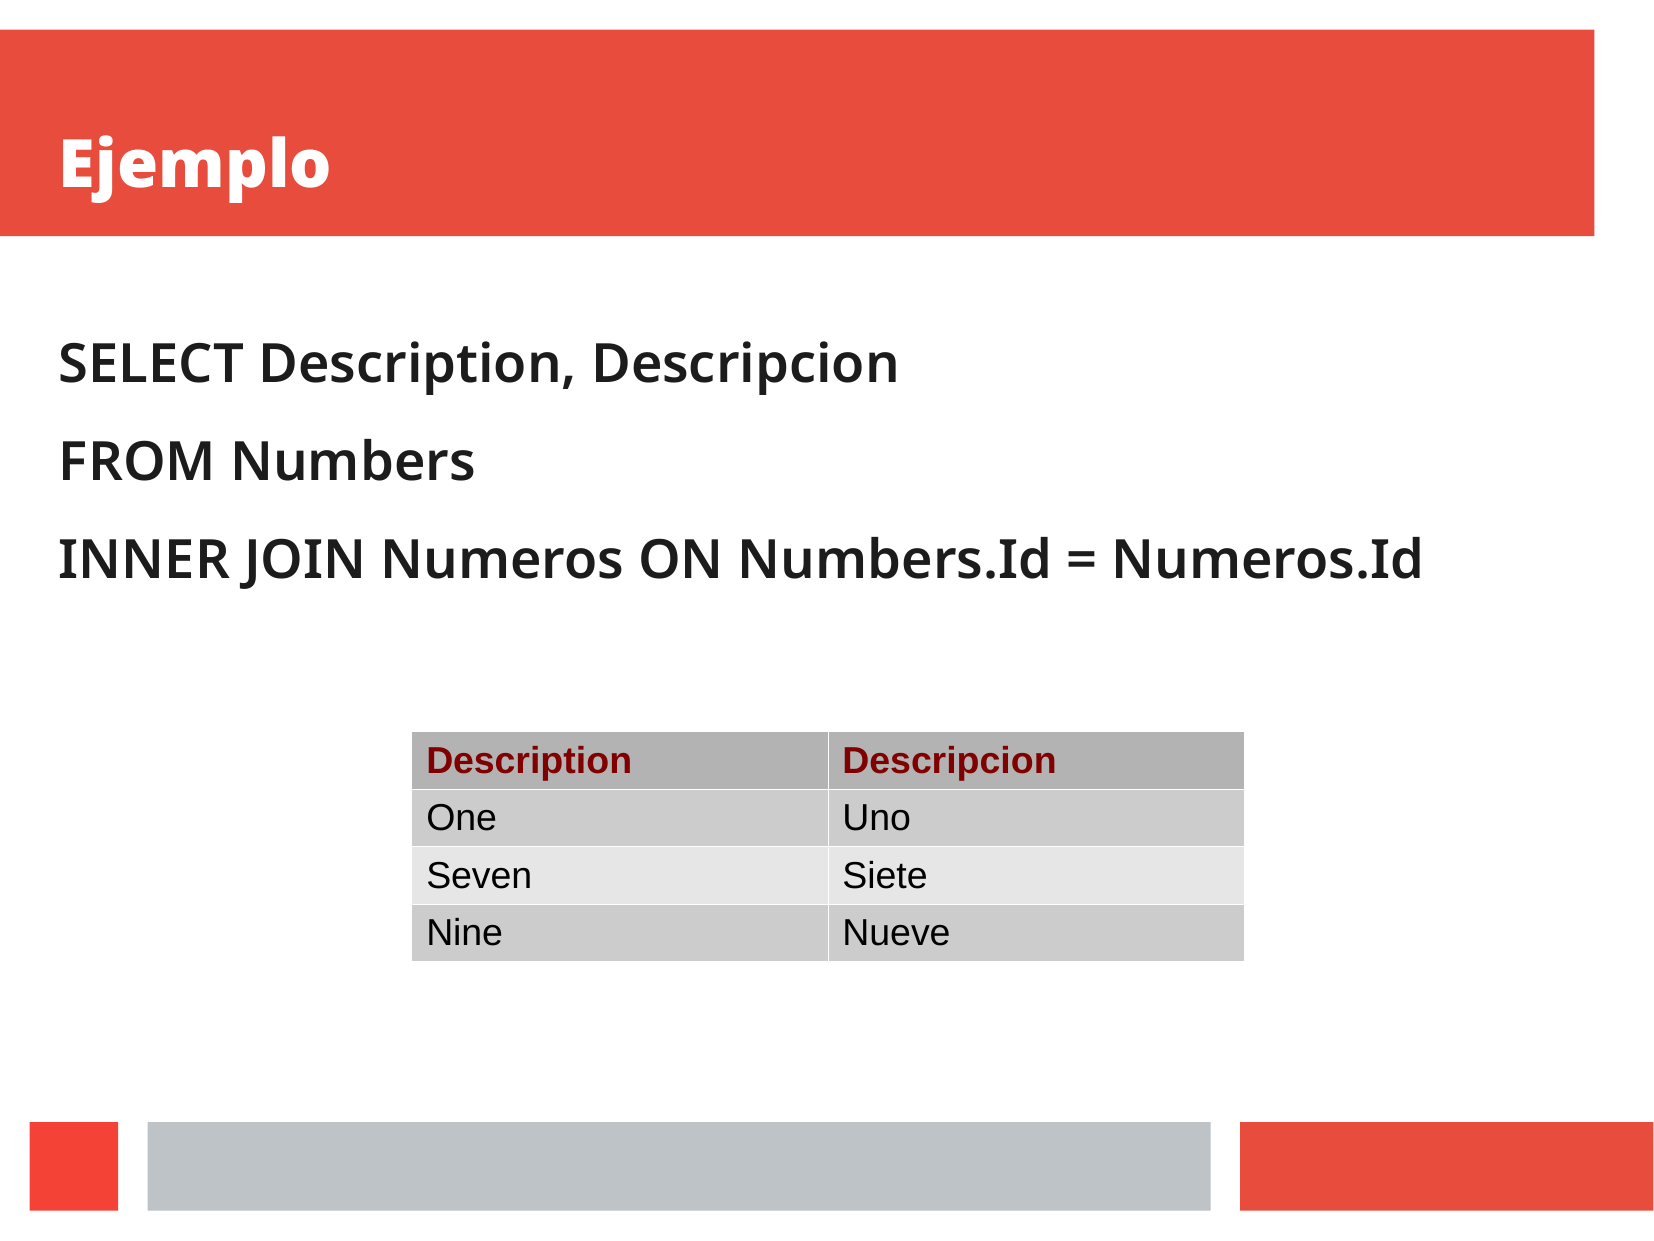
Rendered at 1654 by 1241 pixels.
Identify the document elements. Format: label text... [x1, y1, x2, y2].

table_cell Nueve [829, 905, 1244, 961]
table_header Description [412, 732, 828, 789]
table_cell Siete [829, 847, 1244, 904]
table_cell Uno [829, 790, 1244, 846]
title Ejemplo [59, 59, 1595, 207]
table_cell Nine [412, 905, 828, 961]
table_cell One [412, 790, 828, 846]
table_header Descripcion [829, 732, 1244, 789]
table_cell Seven [412, 847, 828, 904]
list SELECT Description, Descripcion FROM Numbers INNER JOIN Numeros ON Numbers.Id = Numeros.Id [59, 324, 1565, 638]
